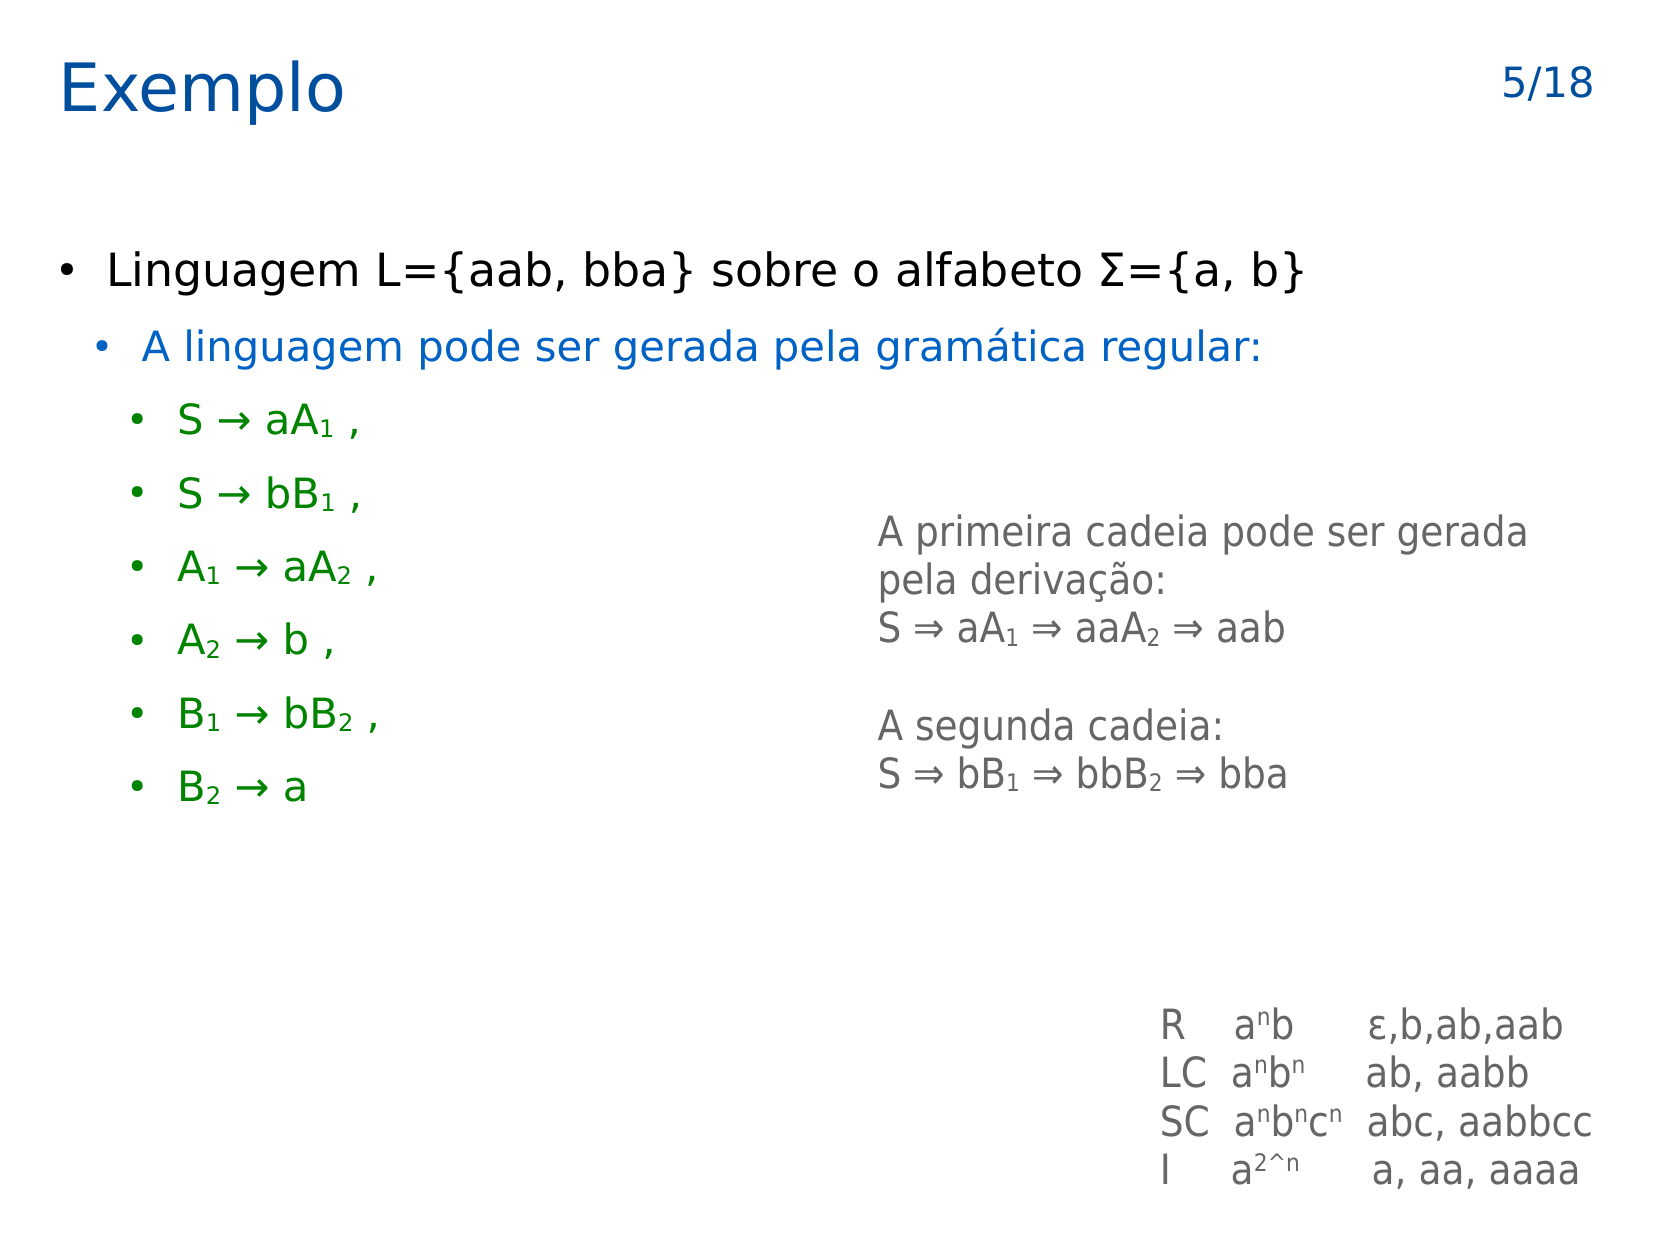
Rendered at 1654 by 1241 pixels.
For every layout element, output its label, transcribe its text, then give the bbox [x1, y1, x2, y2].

text_box R anb ε,b,ab,aab LC anbn ab, aabb SC anbncn abc, aabbcc I a2^n a, aa, aaaa [1145, 993, 1615, 1236]
title Exemplo [59, 29, 1625, 148]
list Linguagem L={aab, bba} sobre o alfabeto Σ={a, b} A linguagem pode ser gerada pela gramática regular: S → aA1 , S → bB1 , A1 → aA2 , A2 → b , B1 → bB2 , B2 → a [59, 236, 1595, 1211]
text_box A primeira cadeia pode ser gerada pela derivação: S ⇒ aA1 ⇒ aaA2 ⇒ aab A segunda cadeia: S ⇒ bB1 ⇒ bbB2 ⇒ bba [862, 499, 1581, 806]
